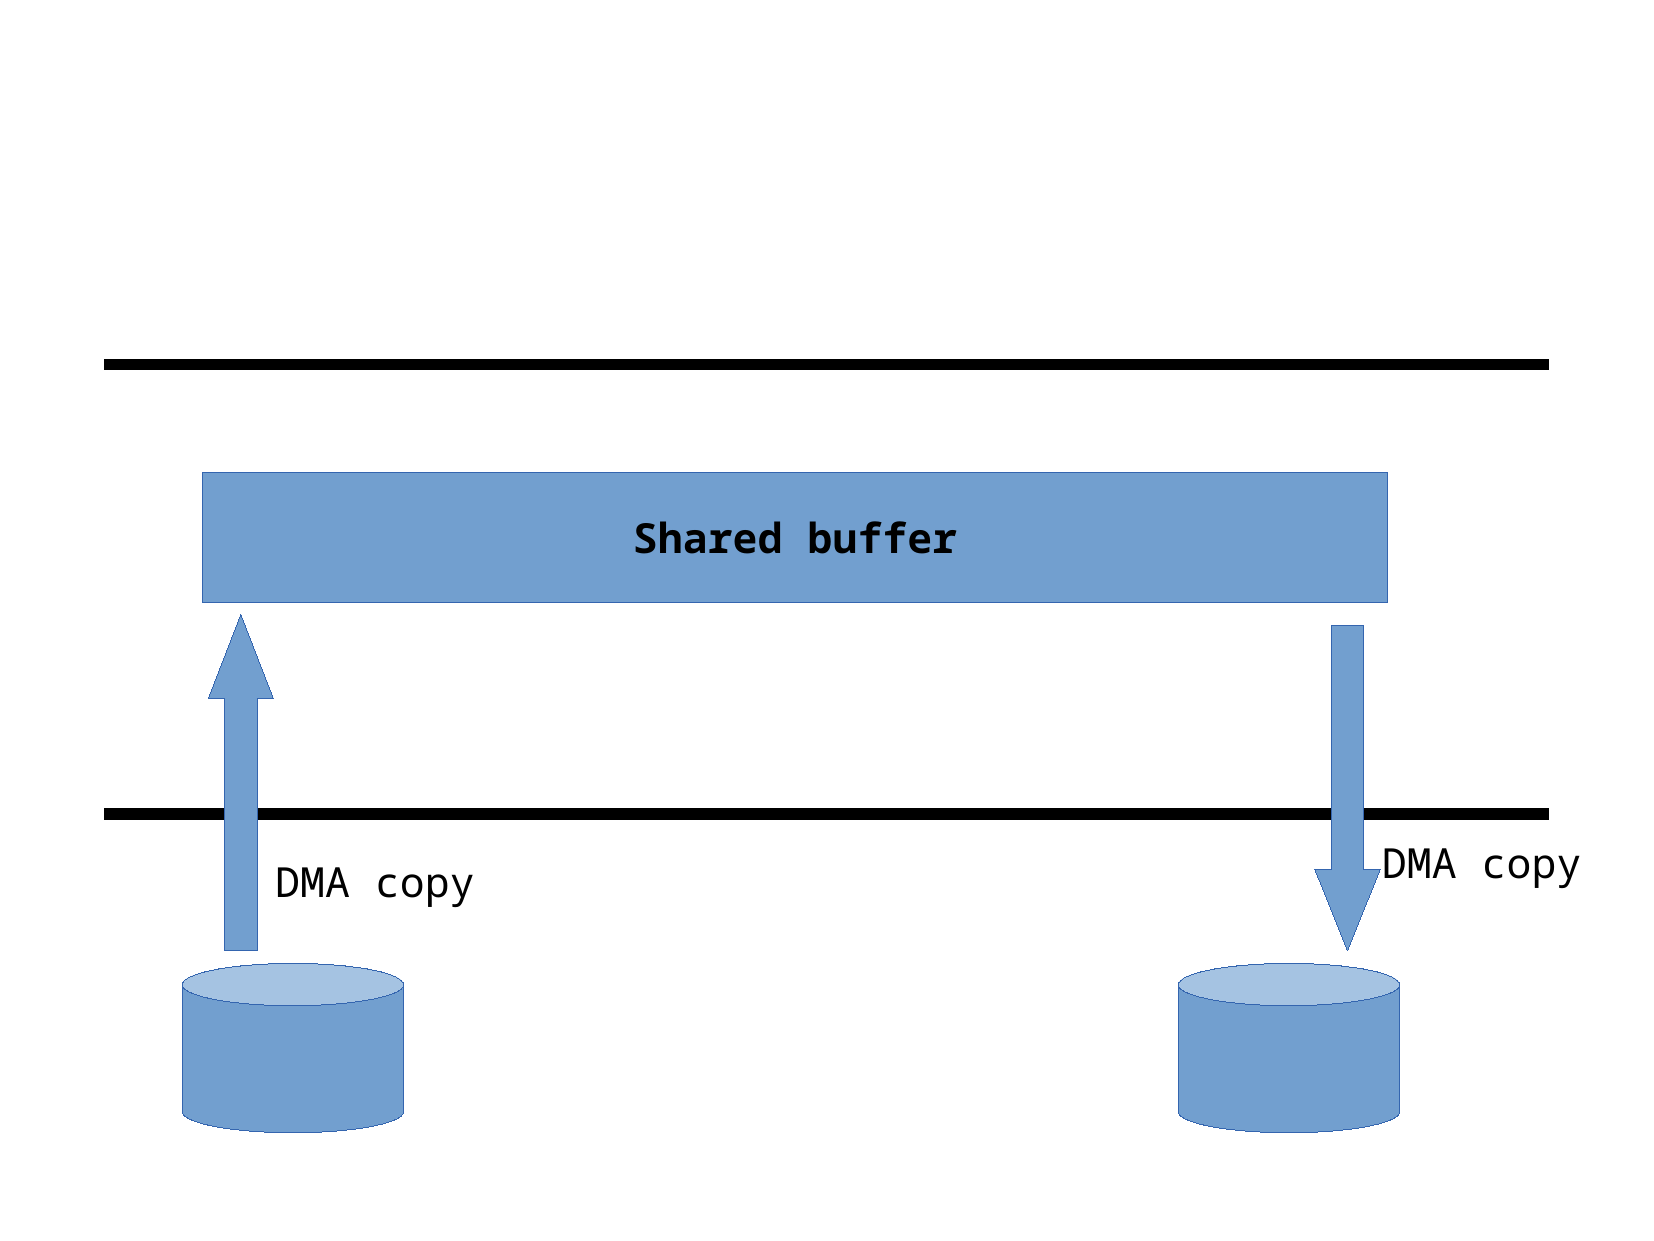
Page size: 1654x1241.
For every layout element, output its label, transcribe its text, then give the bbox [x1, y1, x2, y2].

text_box DMA copy [1367, 826, 1581, 892]
text_box [182, 987, 404, 1133]
text_box [208, 614, 274, 951]
text_box [1178, 987, 1400, 1133]
text_box Shared buffer [202, 472, 1388, 603]
text_box [1314, 625, 1372, 951]
text_box DMA copy [260, 846, 474, 912]
